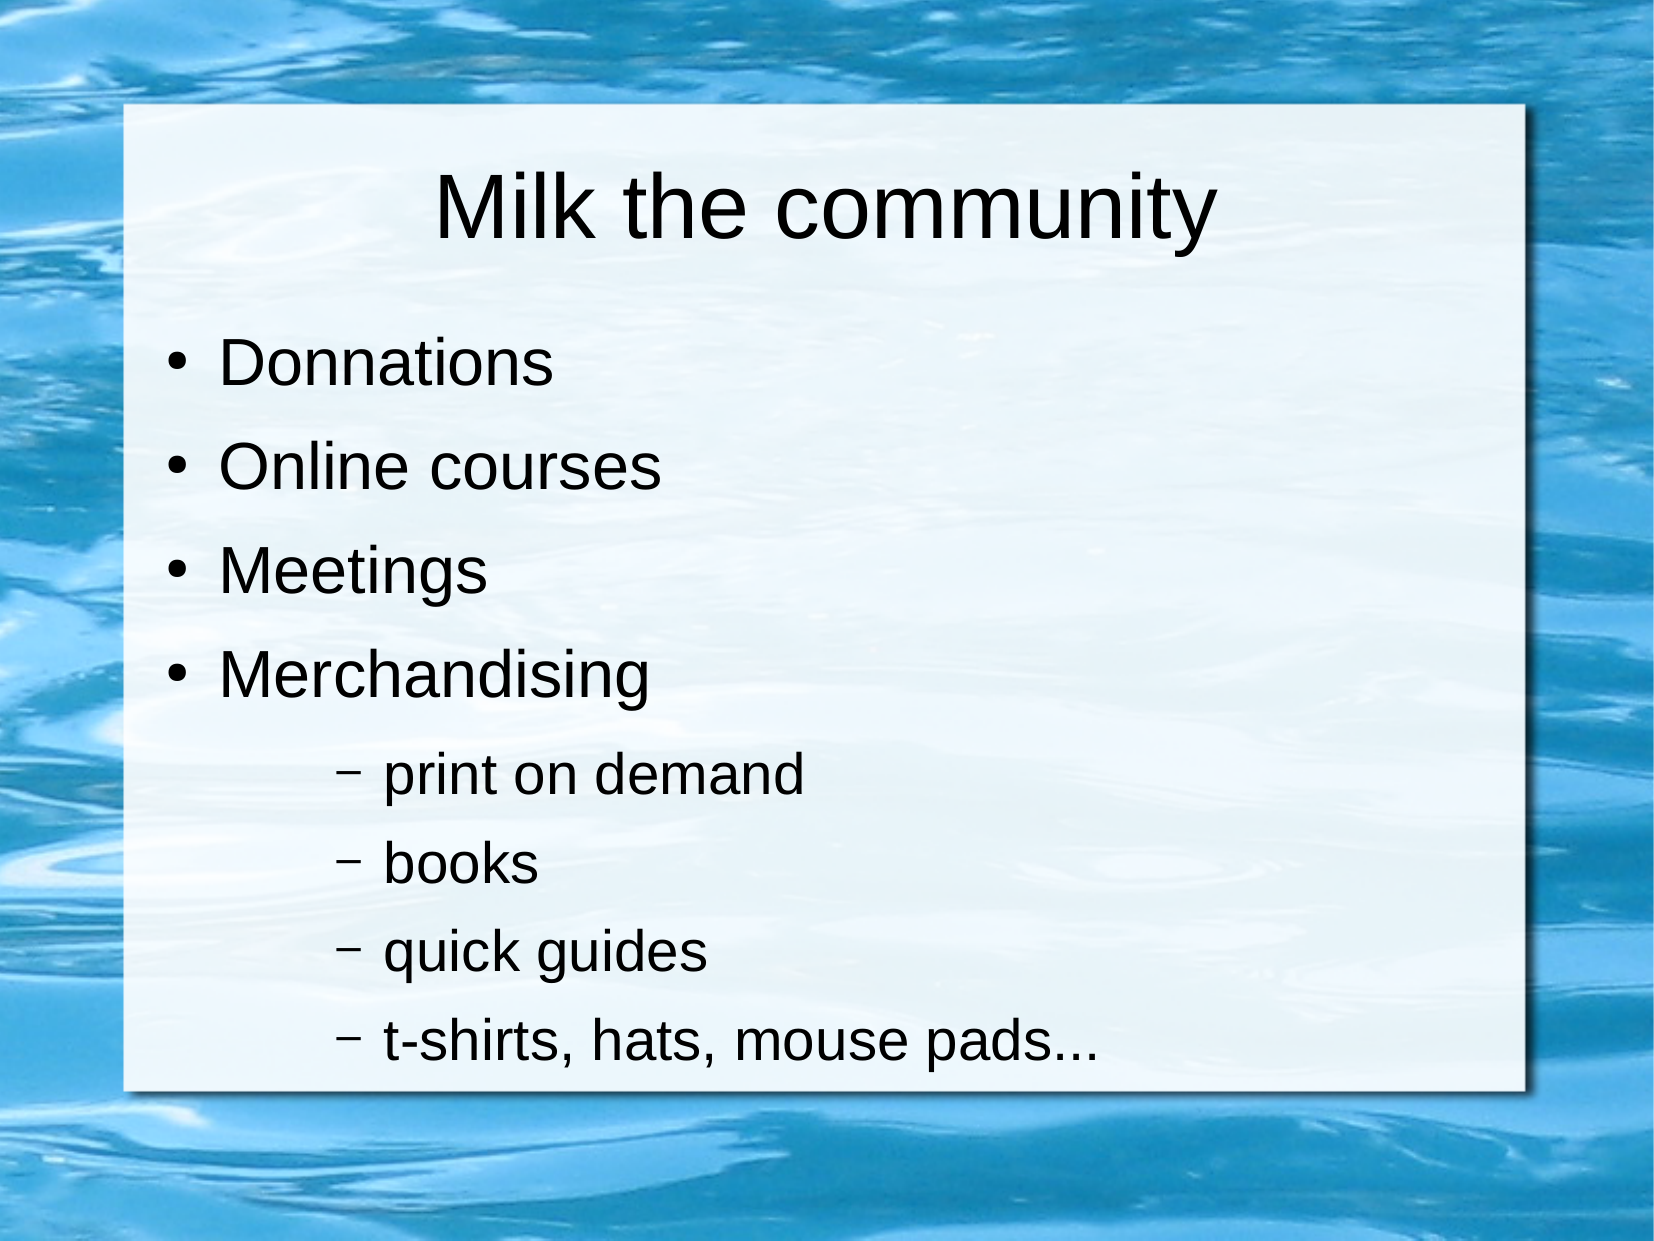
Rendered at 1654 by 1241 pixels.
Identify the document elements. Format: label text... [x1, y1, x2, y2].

picture [0, 0, 1654, 1241]
title Milk the community [147, 125, 1506, 288]
list Donnations Online courses Meetings Merchandising print on demand books quick guides t-shirts, hats, mouse pads... [147, 324, 1506, 1129]
